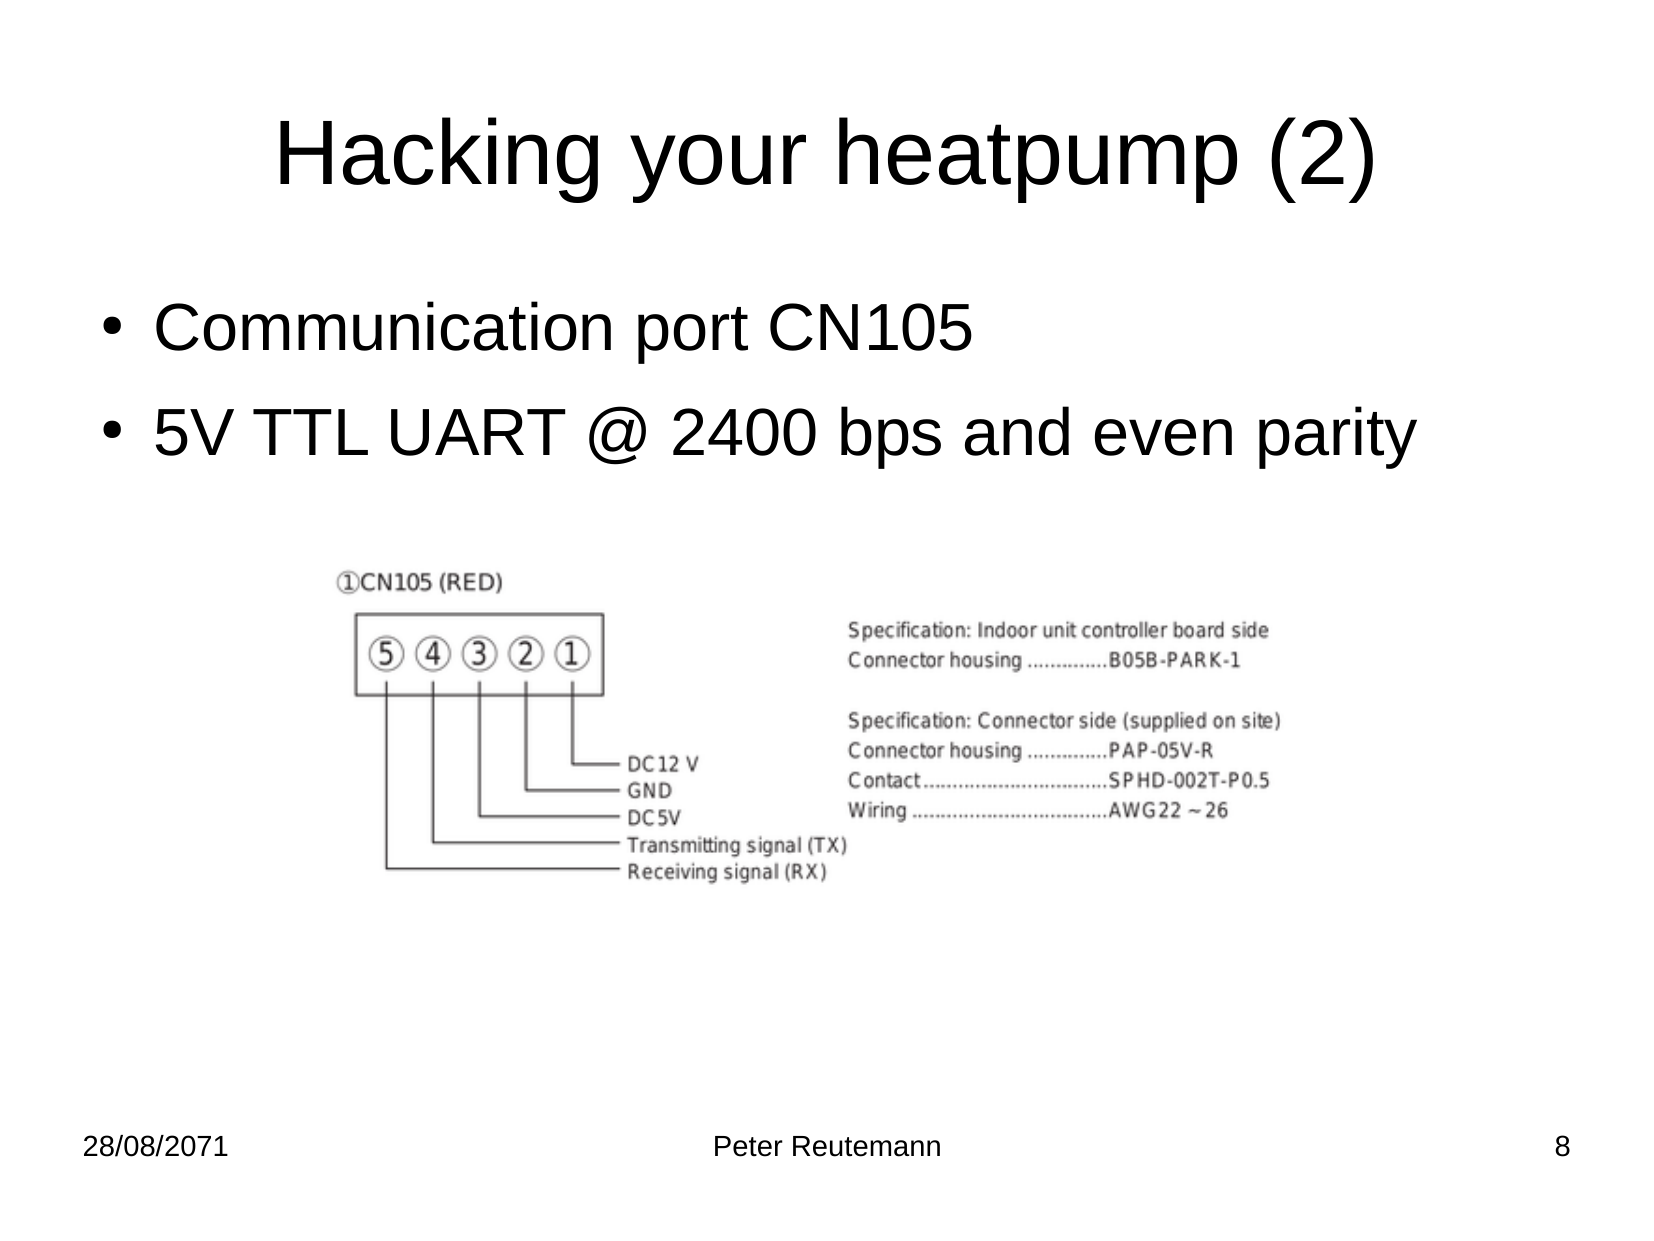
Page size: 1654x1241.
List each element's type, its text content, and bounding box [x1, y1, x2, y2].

picture [259, 566, 1381, 898]
title Hacking your heatpump (2) [82, 49, 1571, 257]
list Communication port CN105 5V TTL UART @ 2400 bps and even parity [82, 290, 1571, 1010]
